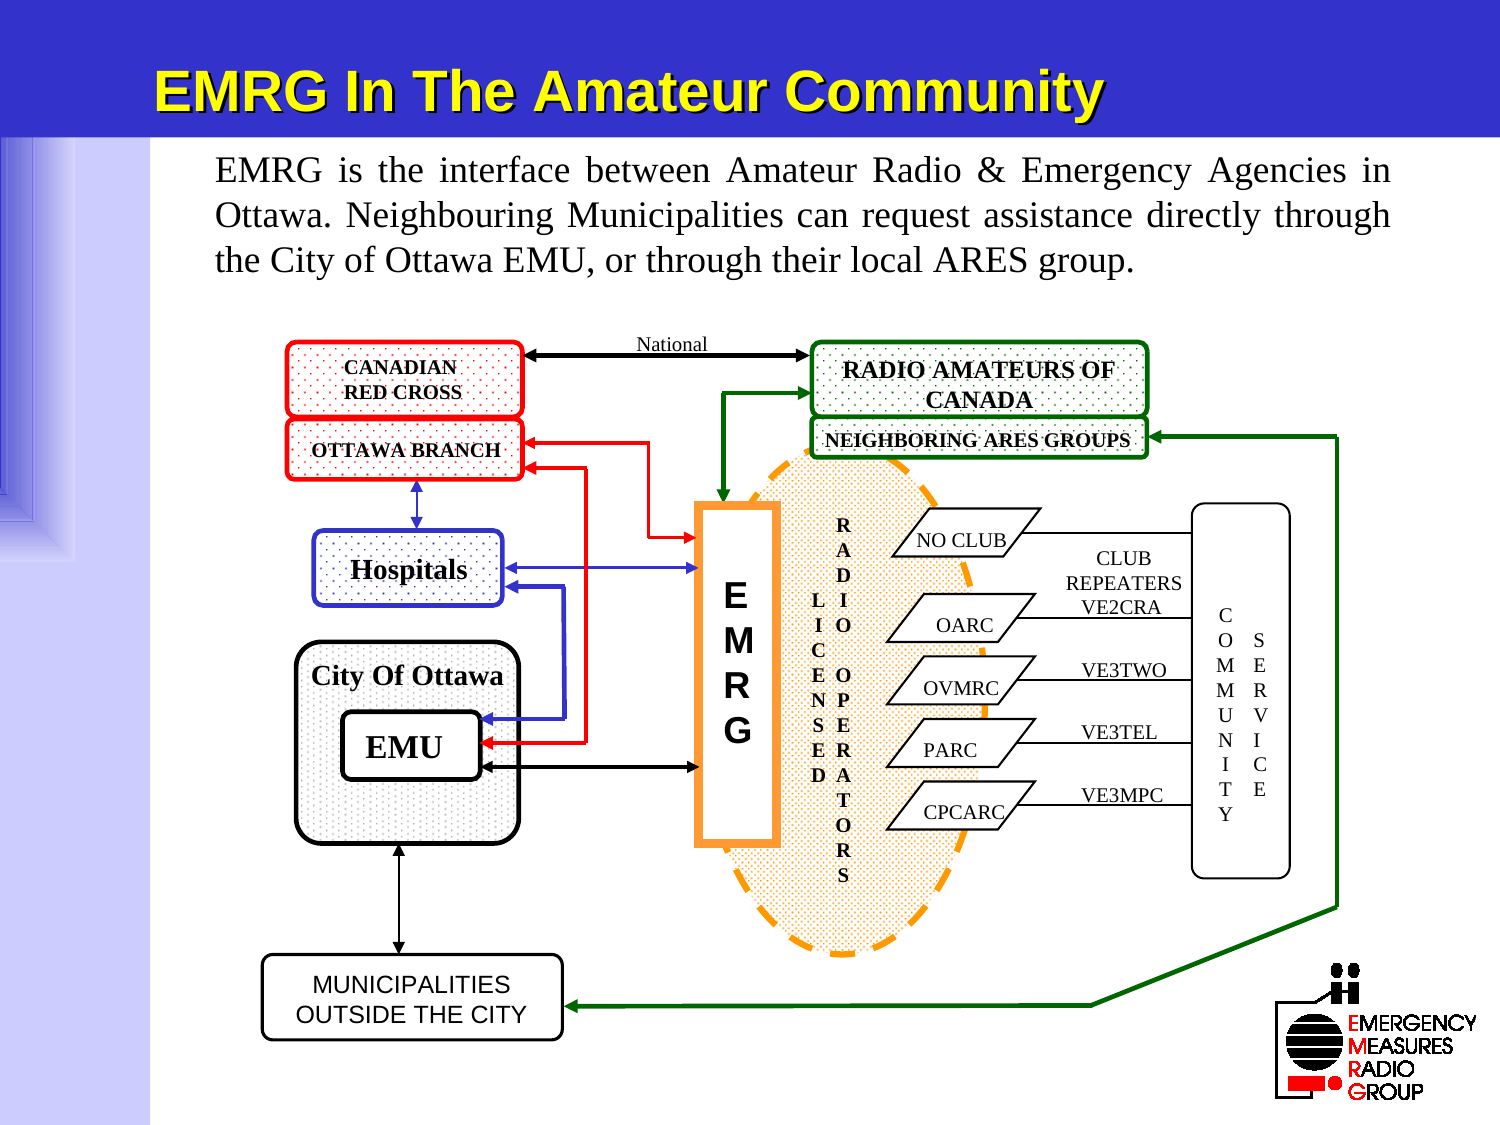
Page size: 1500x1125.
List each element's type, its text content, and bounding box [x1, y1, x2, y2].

text_box [286, 418, 523, 480]
text_box CLUB REPEATERS [1193, 537, 1198, 603]
text_box VE2CRA [1061, 603, 1177, 627]
text_box VE3TEL [1061, 711, 1173, 752]
text_box CPCARC [908, 791, 1020, 832]
text_box [698, 450, 1041, 955]
text_box EMRG In The Amateur Community [139, 45, 1121, 131]
text_box NEIGHBORING ARES GROUPS [810, 418, 1146, 459]
text_box R A D I O O P E R A T O R S [820, 504, 867, 894]
text_box C O M M U N I T Y [1201, 593, 1250, 834]
text_box L I C E N S E D [796, 579, 841, 794]
text_box [296, 699, 519, 844]
text_box [303, 641, 512, 649]
text_box [287, 341, 523, 417]
text_box VE3MPC [1061, 774, 1179, 814]
text_box EMRG is the interface between Amateur Radio & Emergency Agencies in Ottawa. Neighbouring Municipalities can request assistance directly through the City of Ottawa EMU, or through their local ARES group. [200, 137, 1408, 288]
text_box VE3TWO [1061, 649, 1182, 689]
text_box MUNICIPALITIES OUTSIDE THE CITY [280, 961, 543, 1036]
text_box City Of Ottawa [295, 649, 520, 699]
text_box OVMRC [908, 666, 1015, 707]
text_box OARC [921, 604, 1009, 644]
text_box RADIO AMATEURS OF CANADA [808, 346, 1151, 422]
text_box E M R G [708, 518, 761, 804]
picture [1275, 963, 1476, 1100]
text_box NO CLUB [901, 518, 1022, 559]
text_box PARC [908, 729, 993, 770]
text_box S E R V I C E [1238, 618, 1284, 834]
text_box National [621, 322, 723, 364]
text_box CANADIAN RED CROSS [329, 346, 519, 412]
text_box Hospitals [329, 542, 490, 594]
text_box EMU [350, 717, 459, 773]
text_box OTTAWA BRANCH [296, 429, 516, 470]
text_box CLUB REPEATERS [1051, 537, 1190, 603]
text_box [313, 530, 503, 606]
text_box [262, 954, 563, 1040]
text_box [813, 341, 1146, 346]
